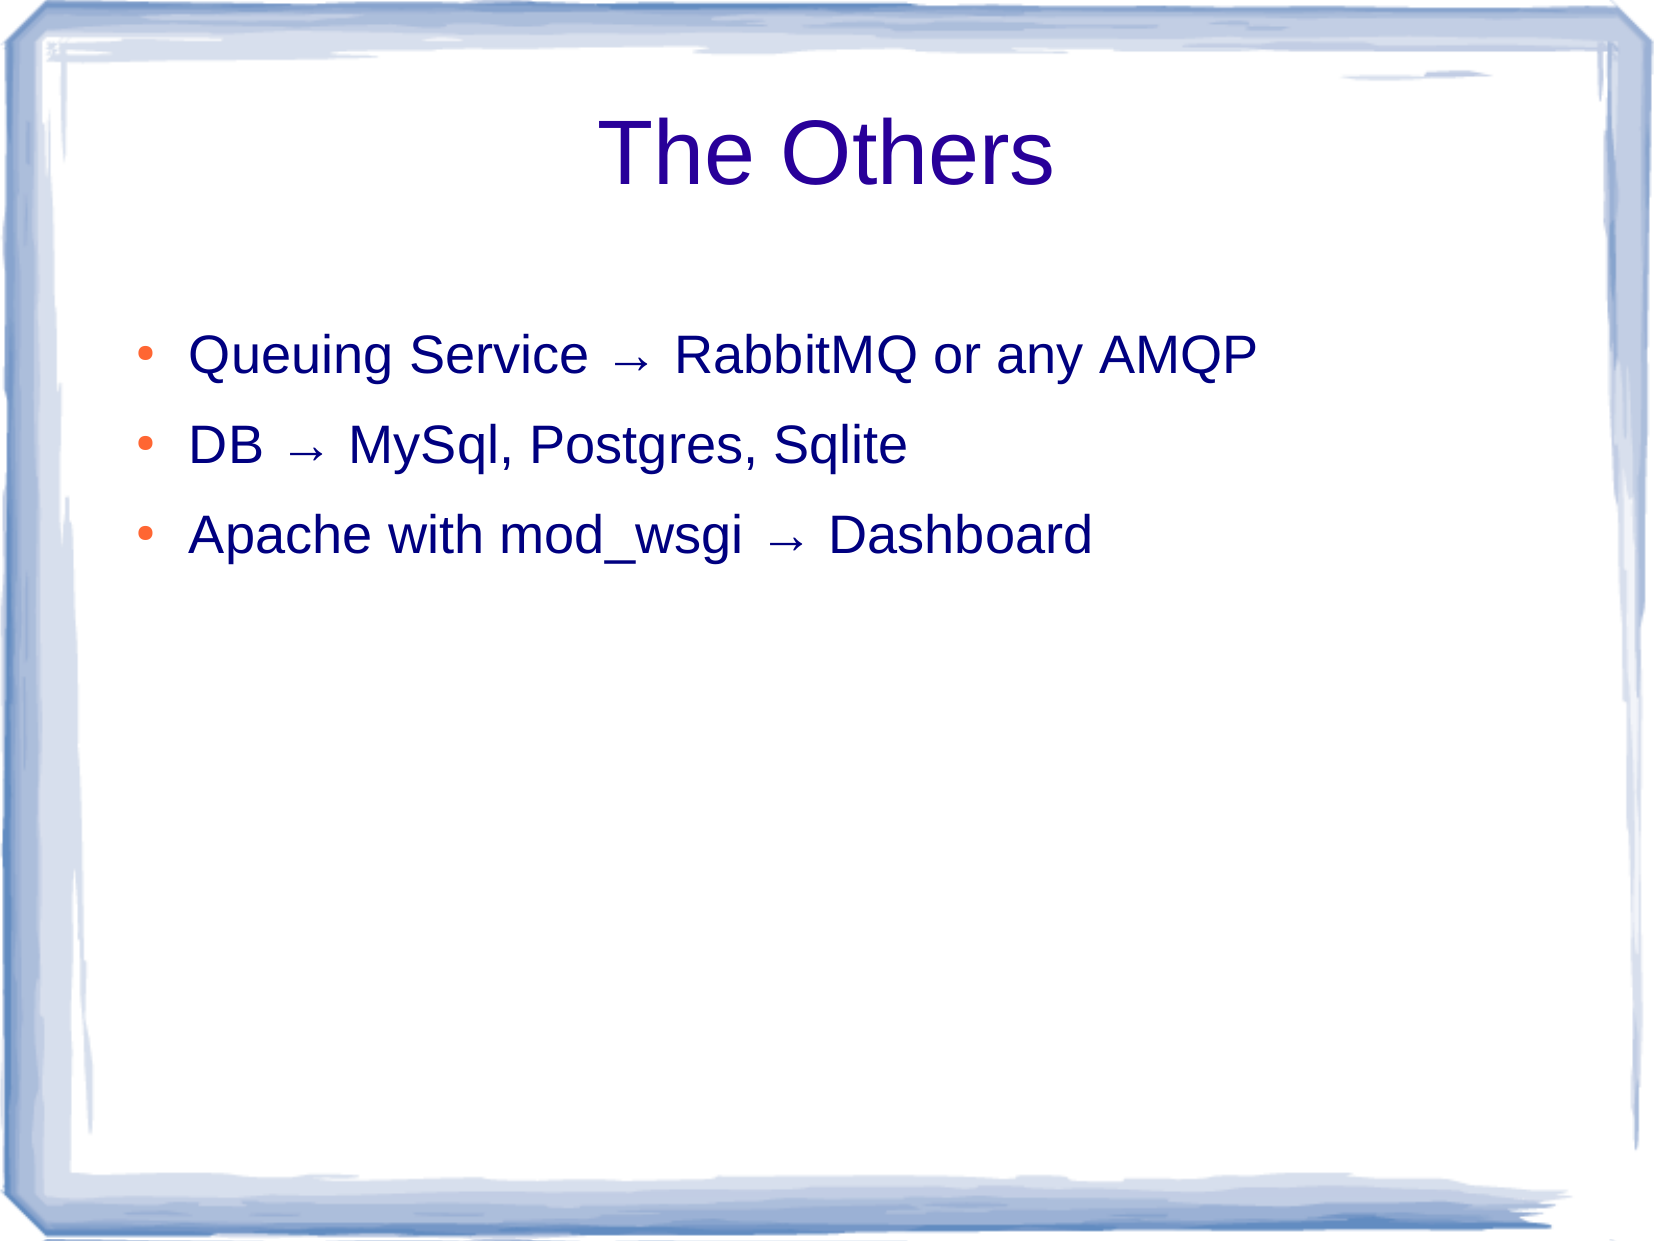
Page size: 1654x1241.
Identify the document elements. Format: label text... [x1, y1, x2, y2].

picture [0, 0, 1654, 1241]
title The Others [82, 49, 1571, 257]
list Queuing Service → RabbitMQ or any AMQP DB → MySql, Postgres, Sqlite Apache with mod_wsgi → Dashboard [118, 324, 1571, 1045]
